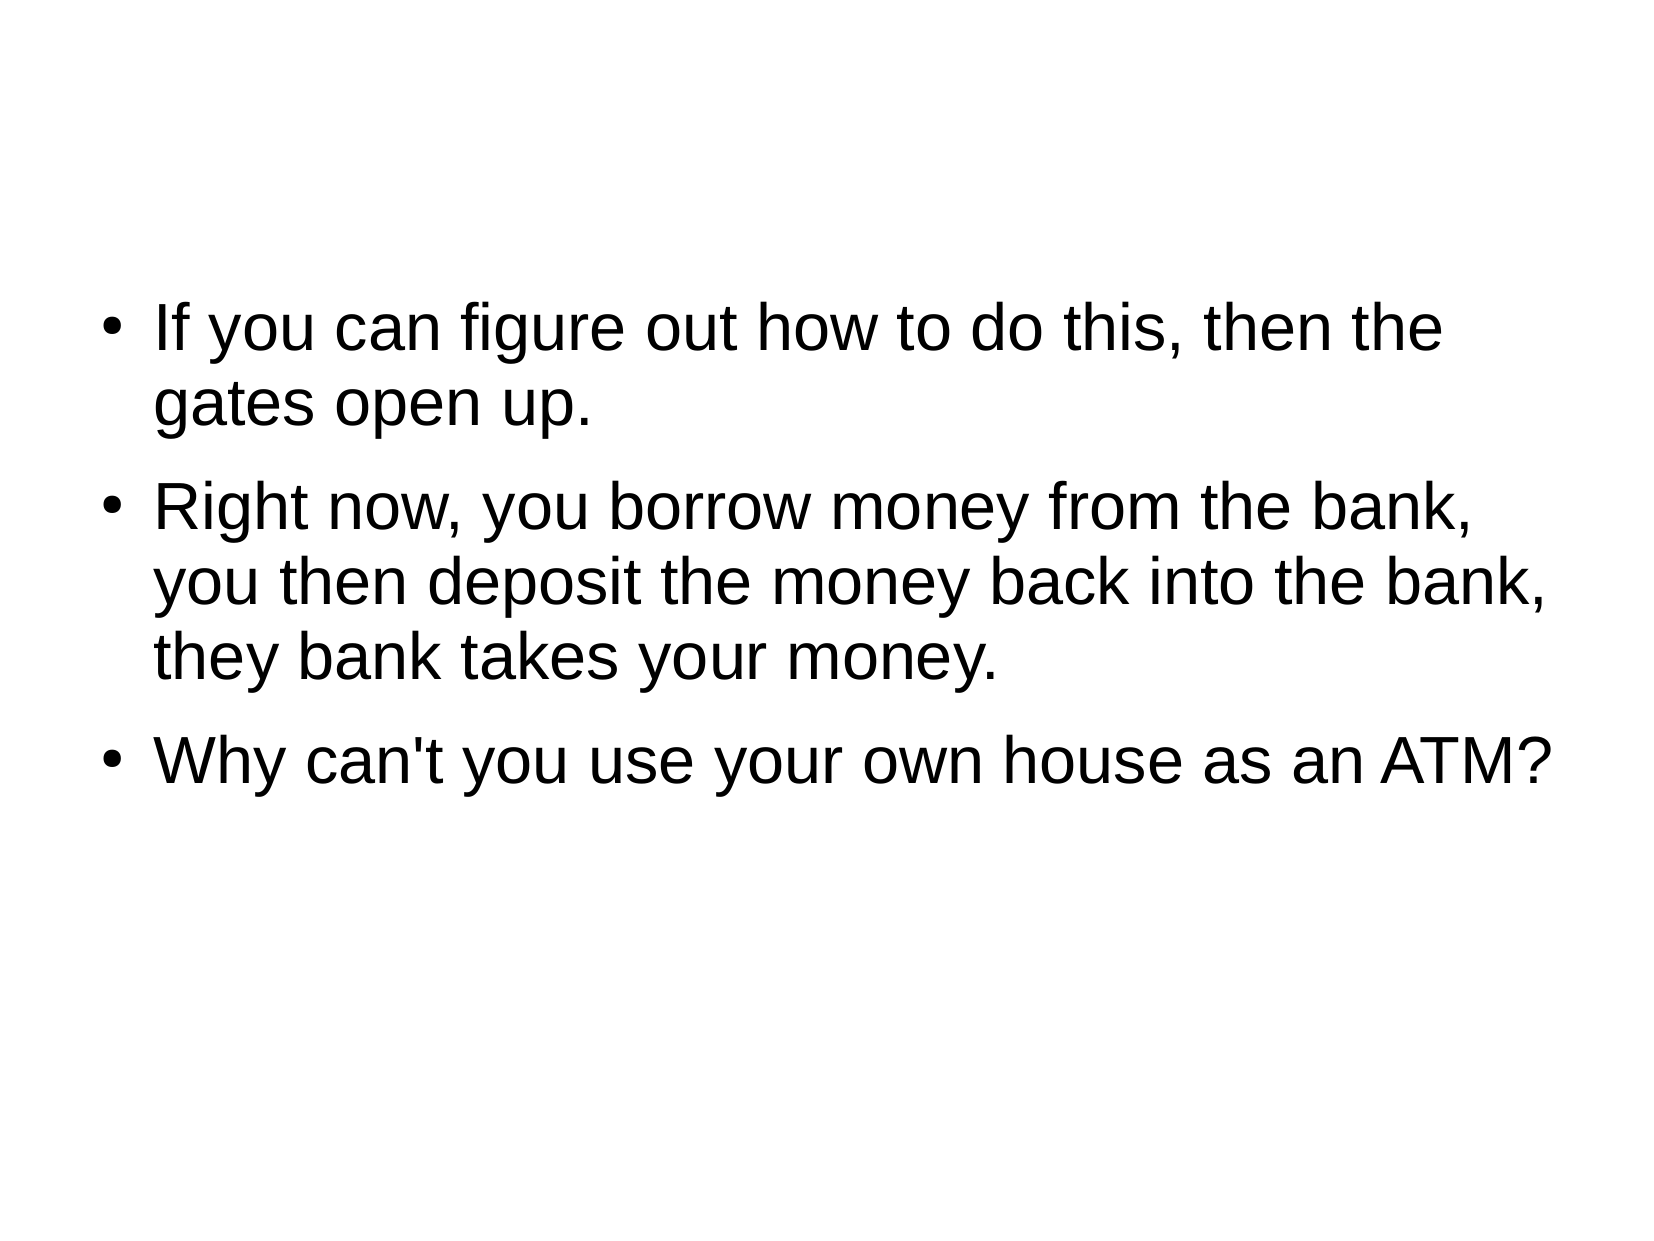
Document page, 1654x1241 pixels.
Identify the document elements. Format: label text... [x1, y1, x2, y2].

list If you can figure out how to do this, then the gates open up. Right now, you borrow money from the bank, you then deposit the money back into the bank, they bank takes your money. Why can't you use your own house as an ATM? [82, 290, 1571, 1010]
